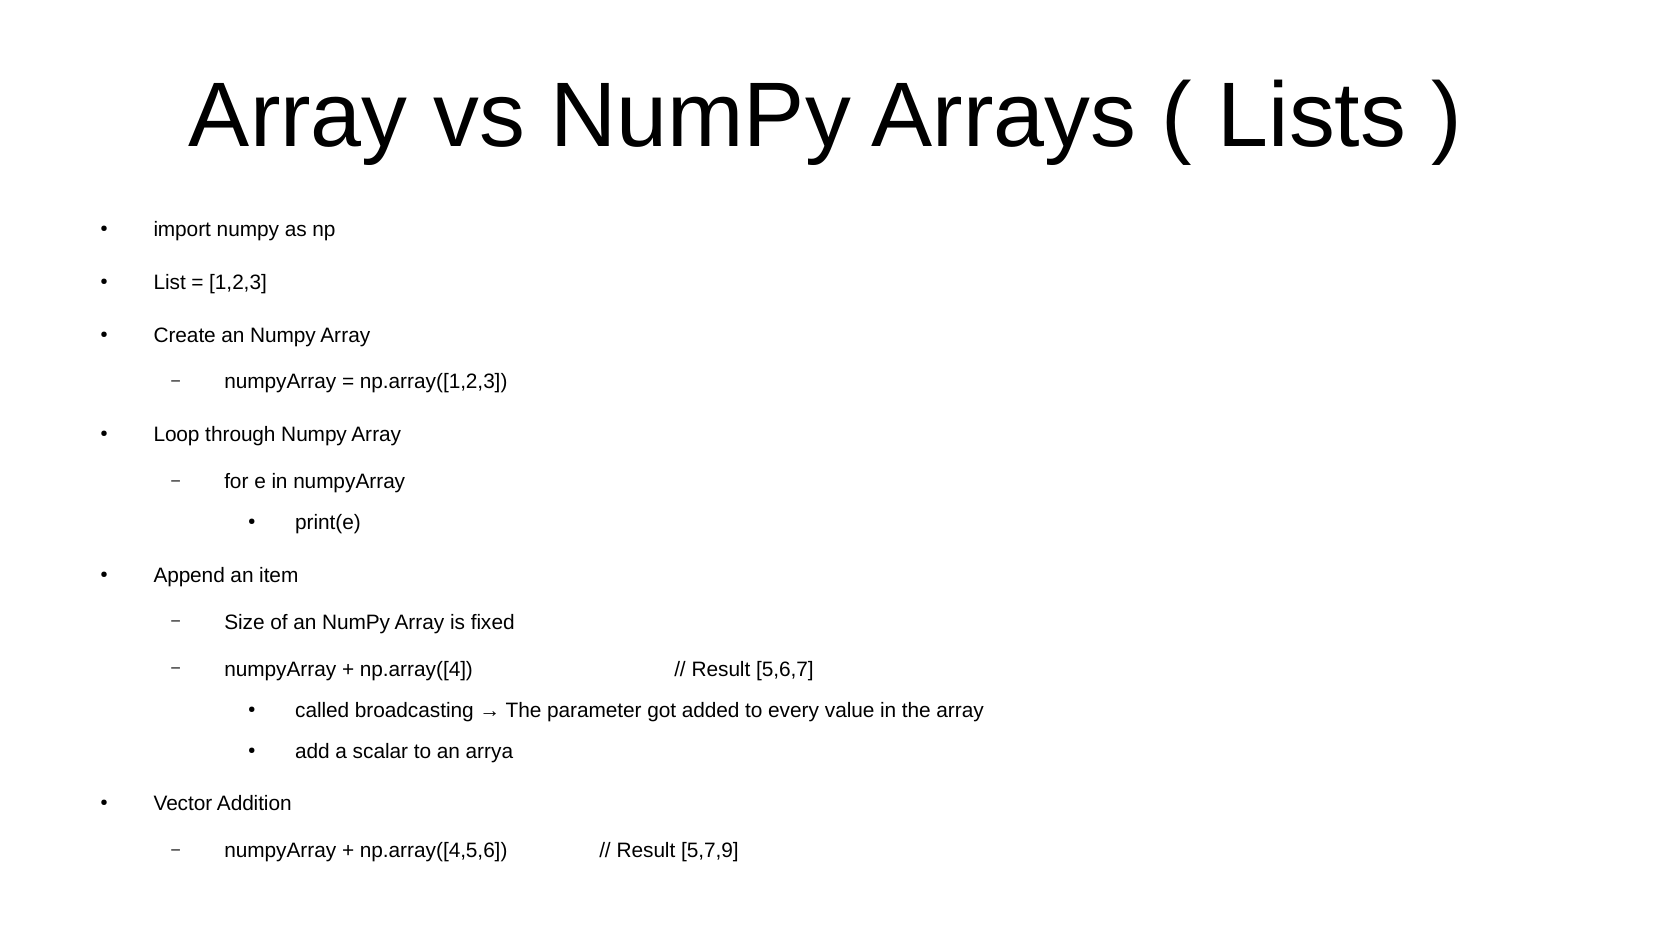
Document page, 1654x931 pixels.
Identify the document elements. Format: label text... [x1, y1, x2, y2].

list import numpy as np List = [1,2,3] Create an Numpy Array numpyArray = np.array([1,2,3]) Loop through Numpy Array for e in numpyArray print(e) Append an item Size of an NumPy Array is fixed numpyArray + np.array([4]) // Result [5,6,7] called broadcasting → The parameter got added to every value in the array add a scalar to an arrya Vector Addition numpyArray + np.array([4,5,6]) // Result [5,7,9] [82, 217, 1636, 901]
title Array vs NumPy Arrays ( Lists ) [82, 37, 1571, 193]
